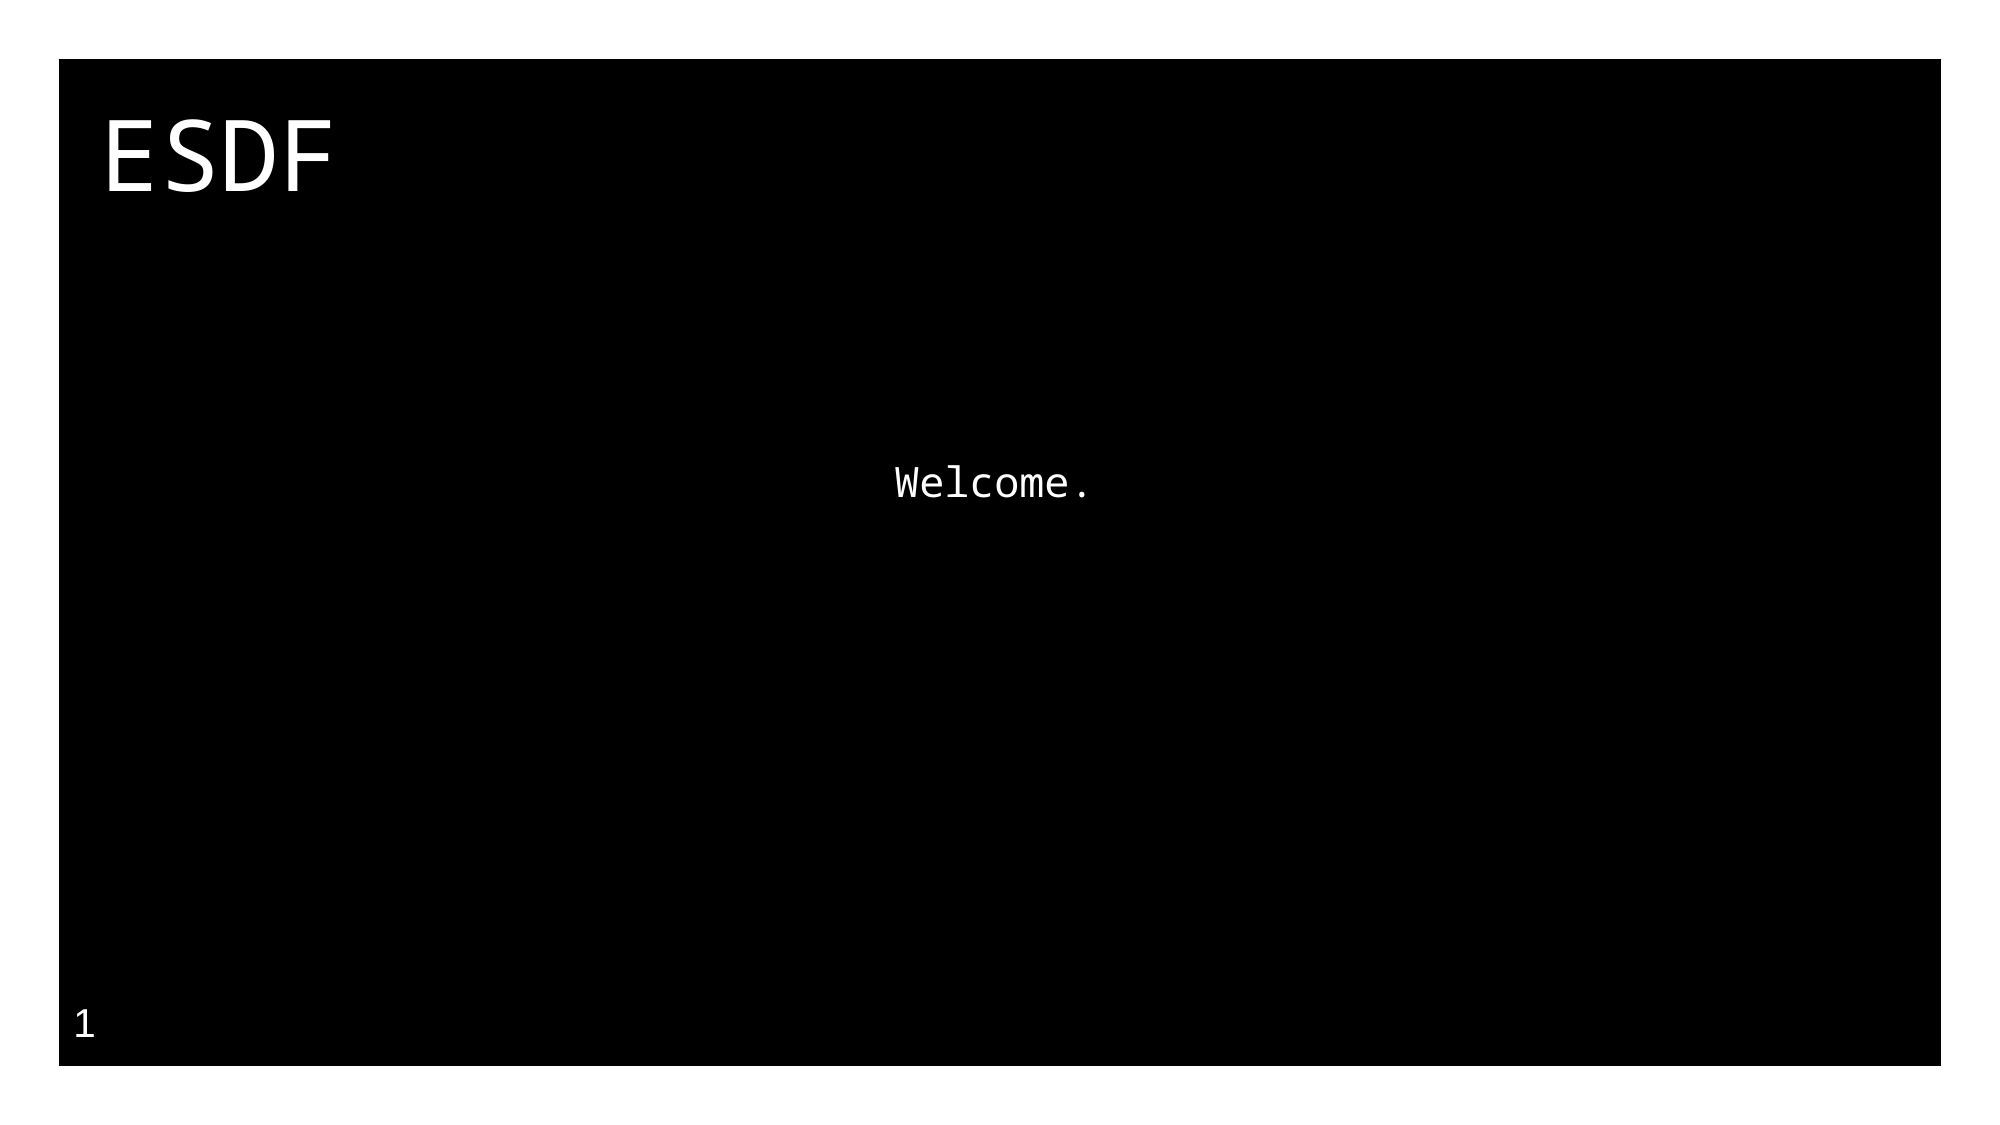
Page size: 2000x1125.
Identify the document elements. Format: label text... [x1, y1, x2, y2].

subtitle Welcome. [546, 96, 1443, 989]
text_box 1 [58, 992, 773, 1070]
title ESDF [100, 0, 515, 396]
